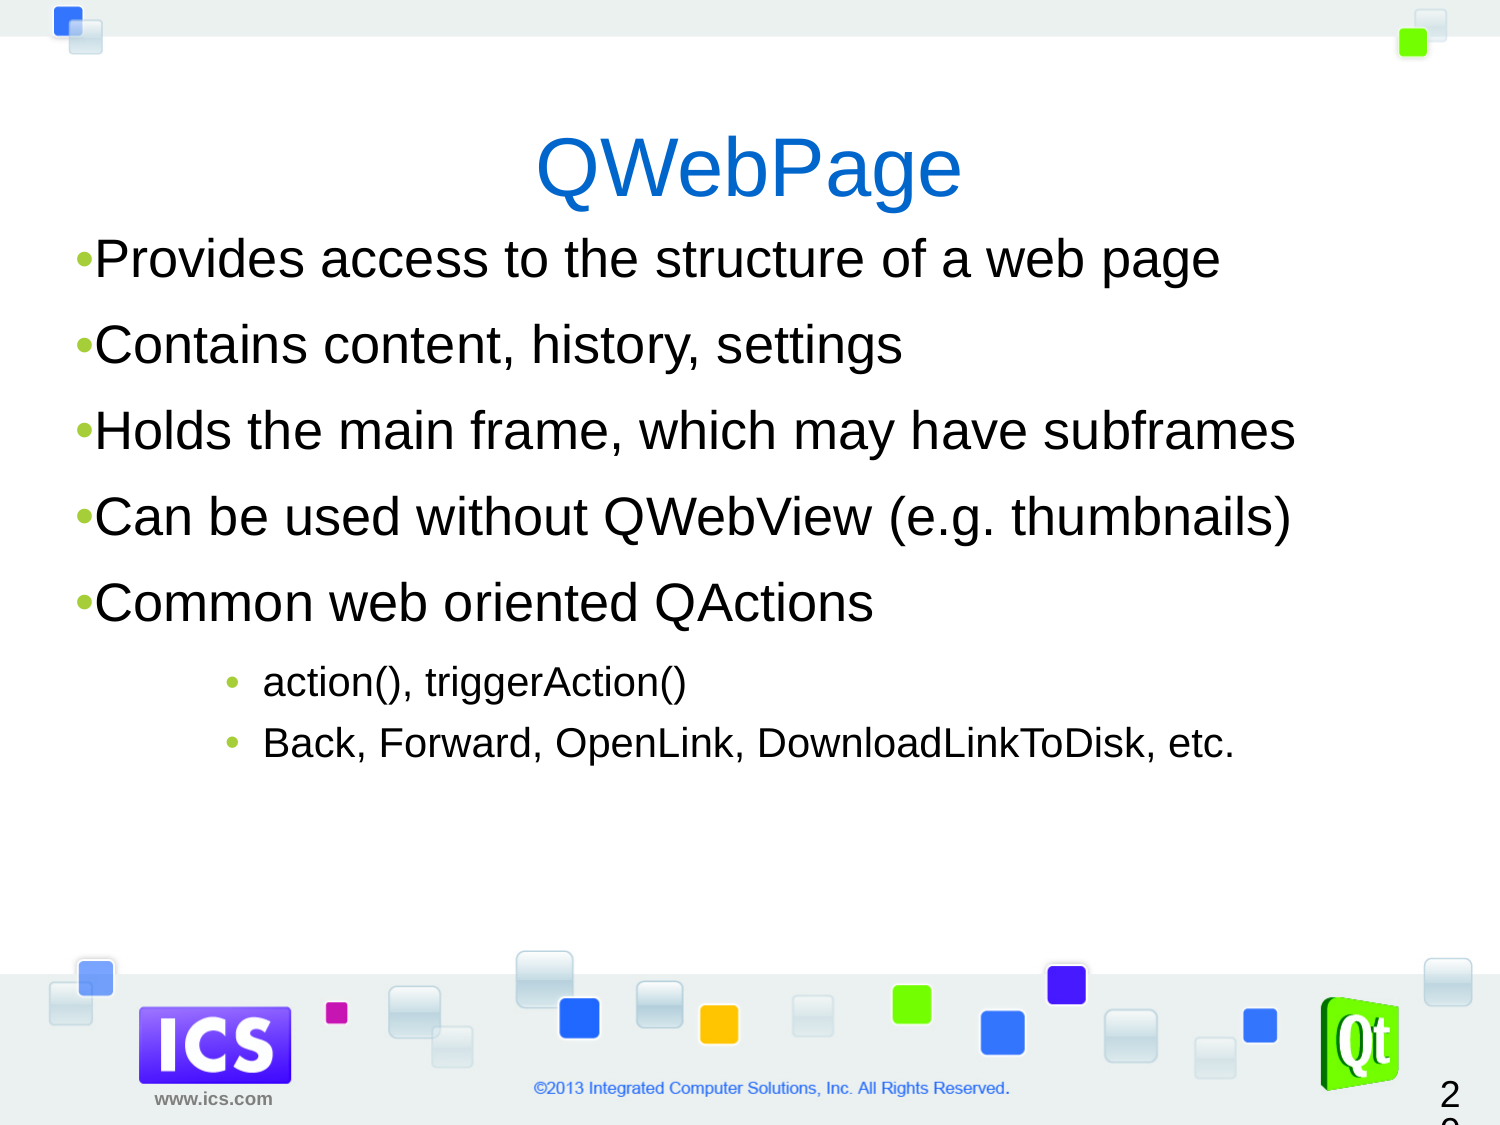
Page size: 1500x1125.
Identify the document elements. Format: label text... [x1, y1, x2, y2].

picture [0, 950, 1500, 1125]
title QWebPage [112, 50, 1388, 232]
list Provides access to the structure of a web page Contains content, history, settings Holds the main frame, which may have subframes Can be used without QWebView (e.g. thumbnails) Common web oriented QActions action(), triggerAction() Back, Forward, OpenLink, DownloadLinkToDisk, etc. [75, 232, 1426, 976]
picture [0, 0, 1500, 62]
